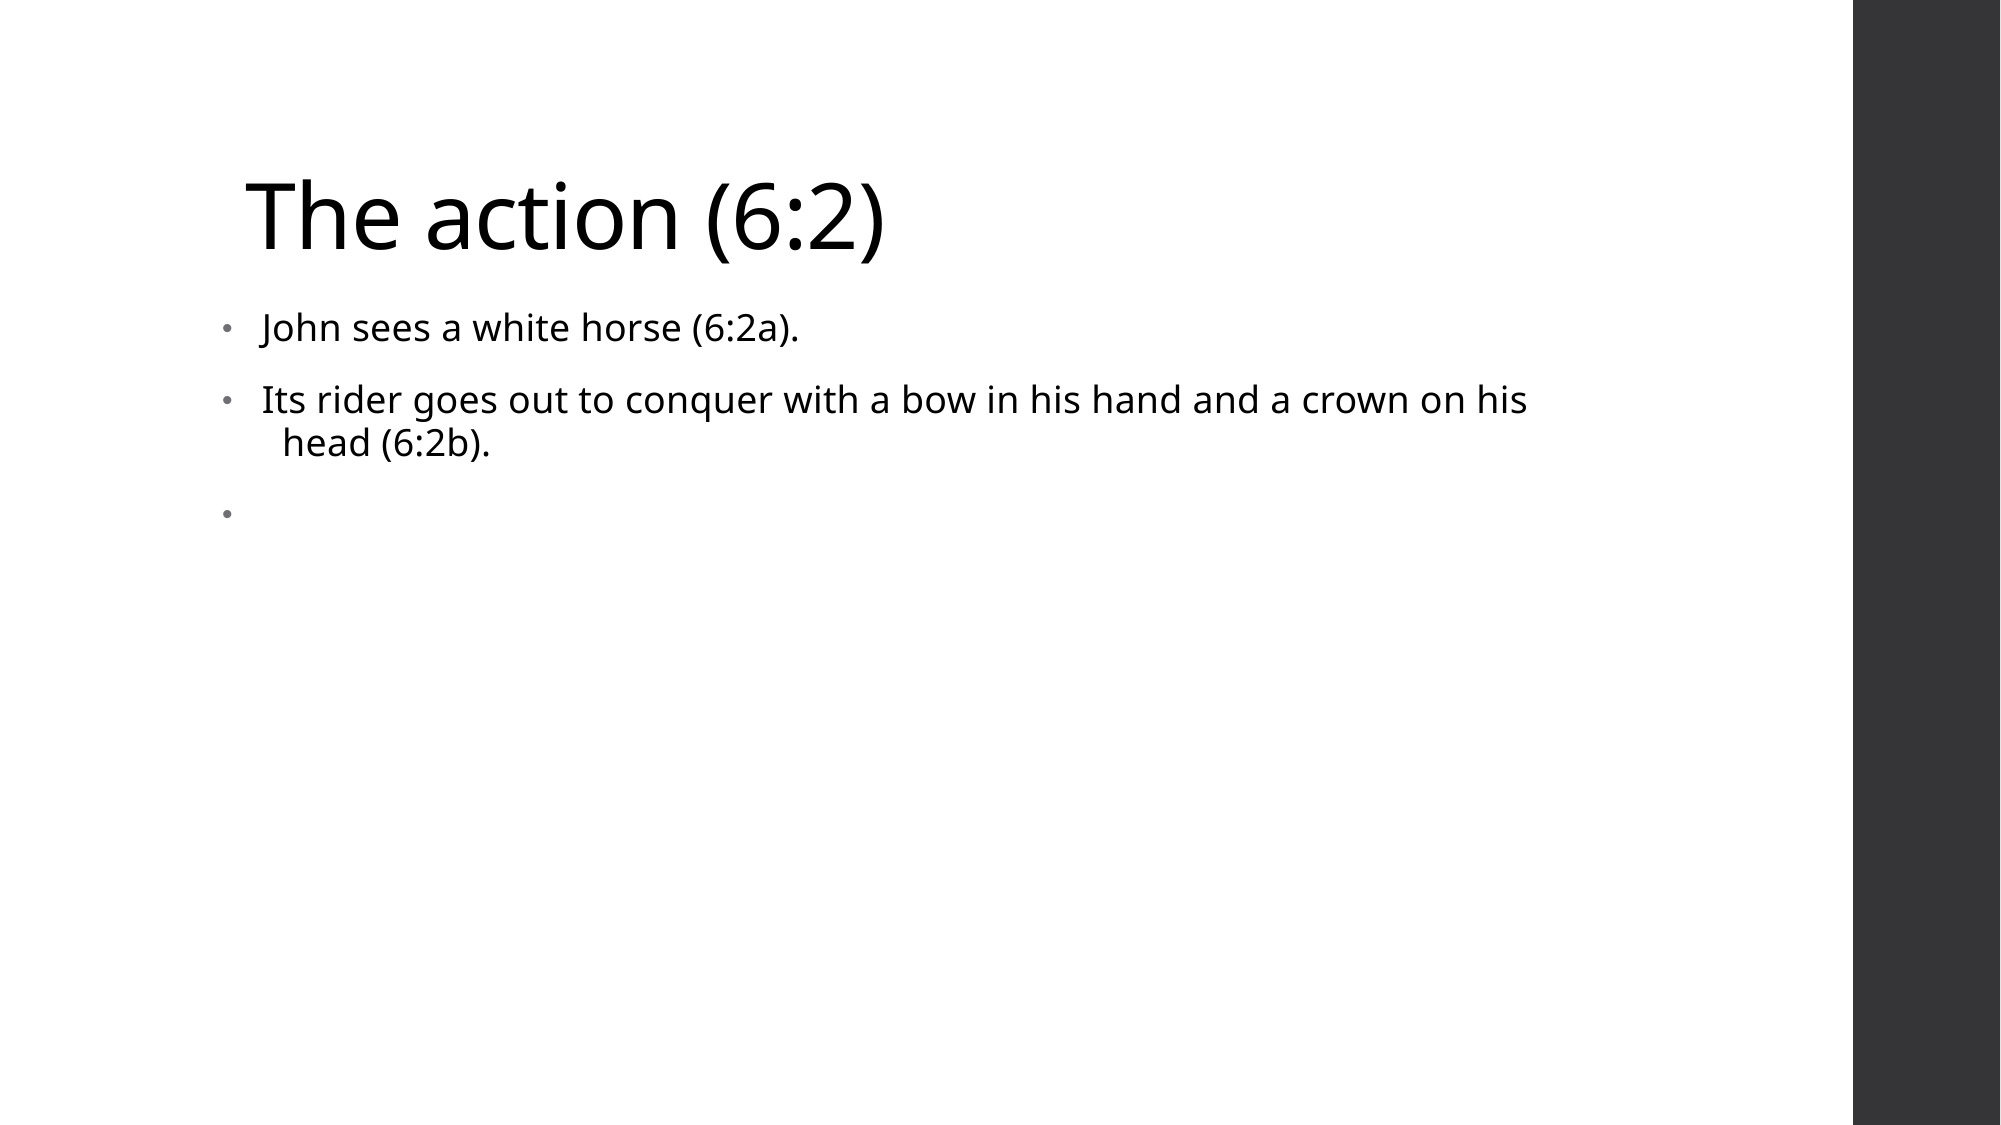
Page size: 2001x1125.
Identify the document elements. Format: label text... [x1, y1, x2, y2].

list John sees a white horse (6:2a). Its rider goes out to conquer with a bow in his hand and a crown on his head (6:2b). [206, 299, 1617, 1014]
title The action (6:2) [206, 60, 1797, 278]
